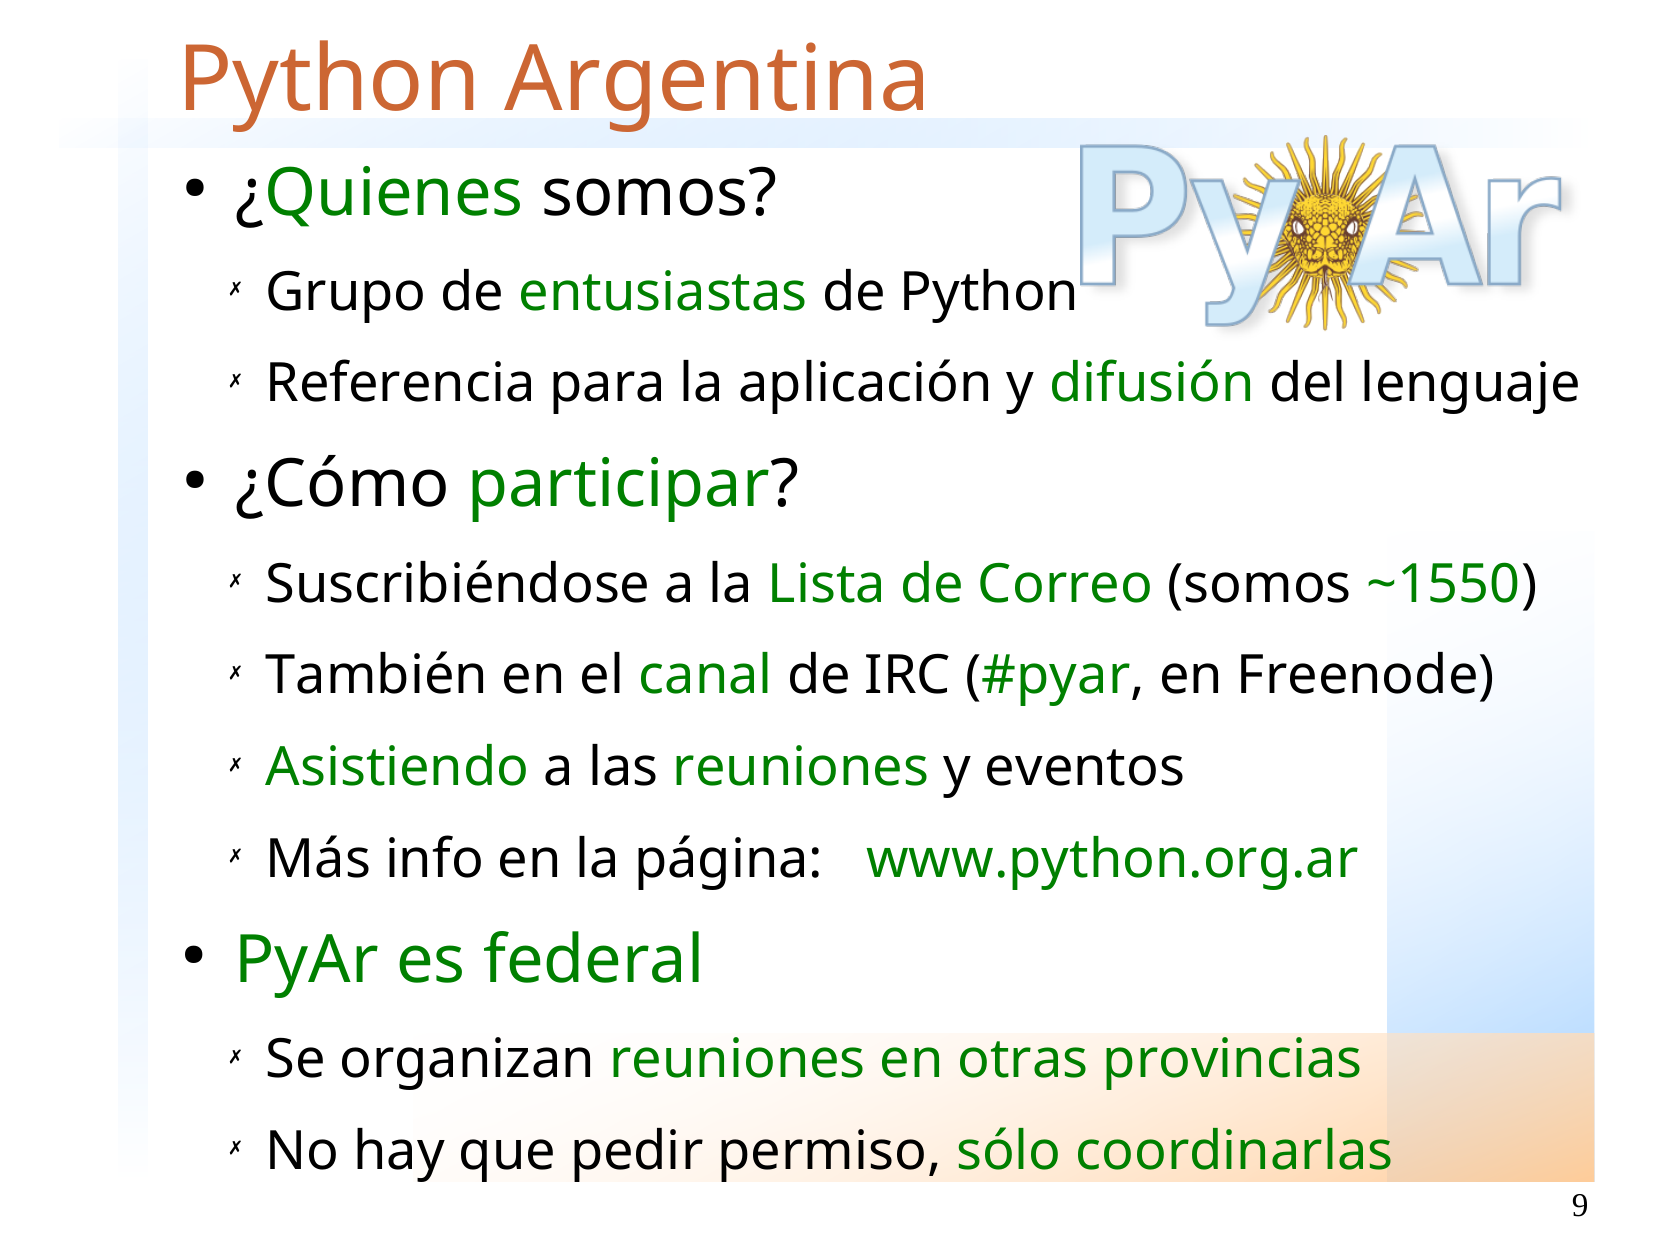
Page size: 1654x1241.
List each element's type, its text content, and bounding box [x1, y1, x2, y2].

picture [1080, 135, 1583, 343]
subtitle ¿Quienes somos? Grupo de entusiastas de Python Referencia para la aplicación y difusión del lenguaje ¿Cómo participar? Suscribiéndose a la Lista de Correo (somos ~1550) También en el canal de IRC (#pyar, en Freenode) Asistiendo a las reuniones y eventos Más info en la página: www.python.org.ar PyAr es federal Se organizan reuniones en otras provincias No hay que pedir permiso, sólo coordinarlas [147, 147, 1595, 1182]
title Python Argentina [177, 0, 1595, 147]
